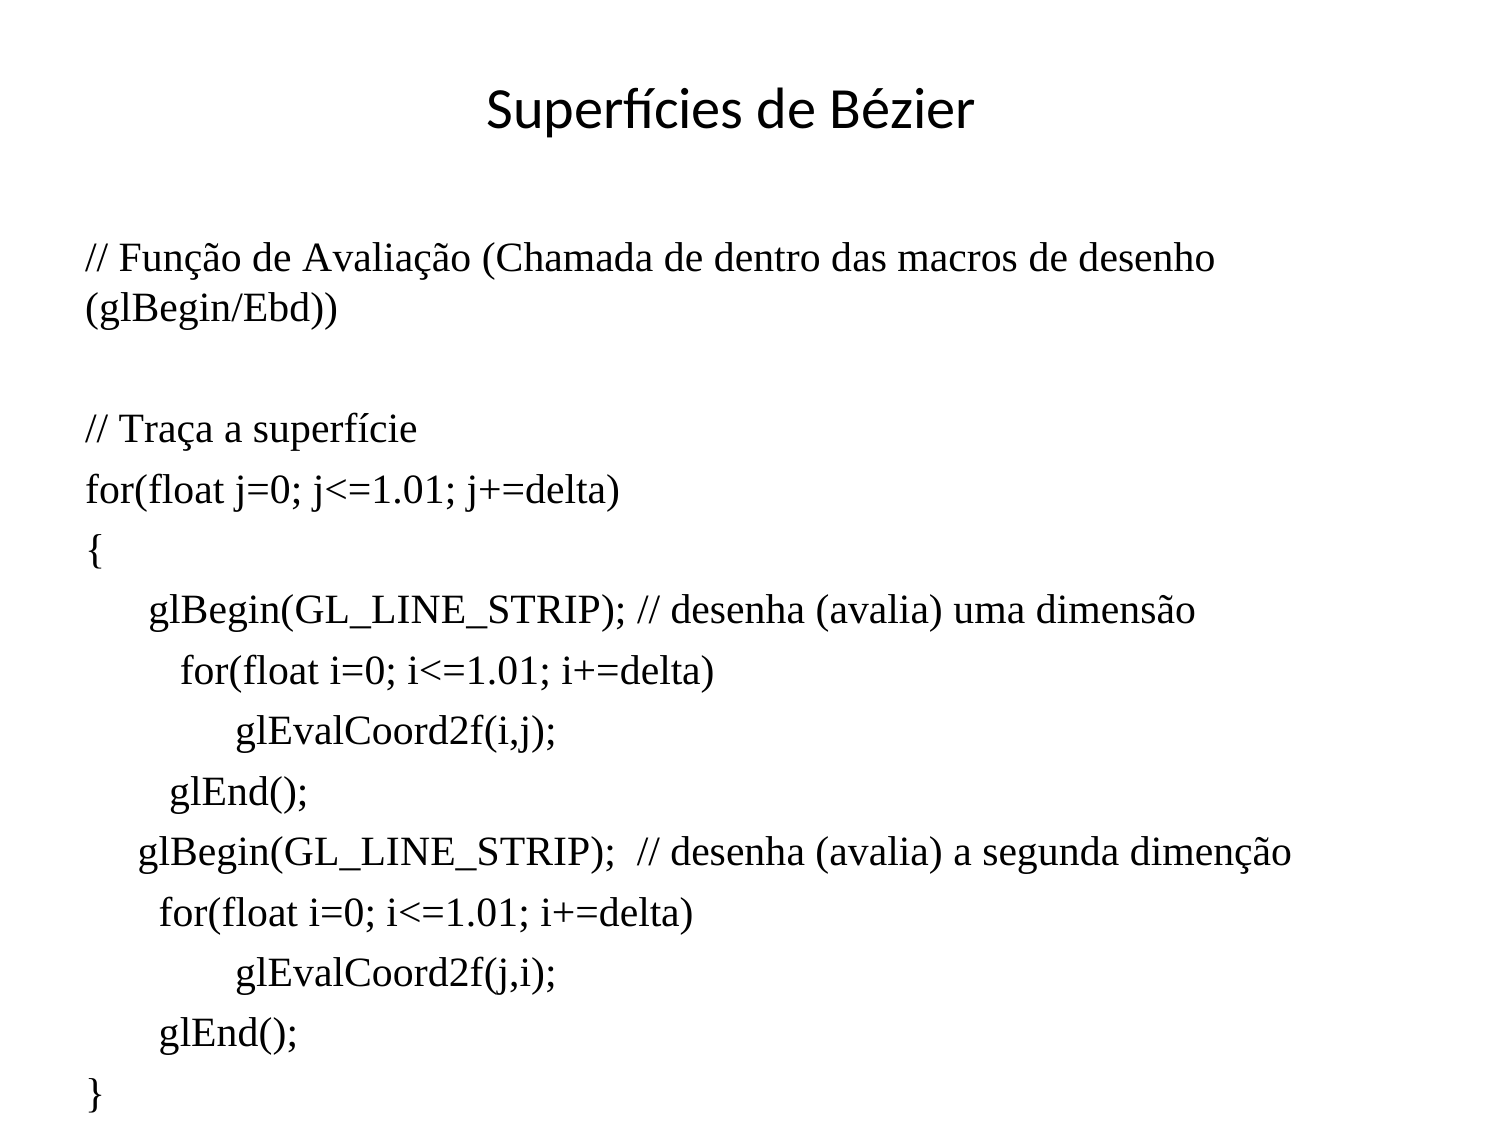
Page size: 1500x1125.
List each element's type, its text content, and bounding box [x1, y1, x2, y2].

title Superfícies de Bézier [93, 46, 1369, 165]
text_box // Função de Avaliação (Chamada de dentro das macros de desenho (glBegin/Ebd)) // Traça a superfície for(float j=0; j<=1.01; j+=delta) { glBegin(GL_LINE_STRIP); // desenha (avalia) uma dimensão for(float i=0; i<=1.01; i+=delta) glEvalCoord2f(i,j); glEnd(); glBegin(GL_LINE_STRIP); // desenha (avalia) a segunda dimenção for(float i=0; i<=1.01; i+=delta) glEvalCoord2f(j,i); glEnd(); } [70, 222, 1454, 1125]
